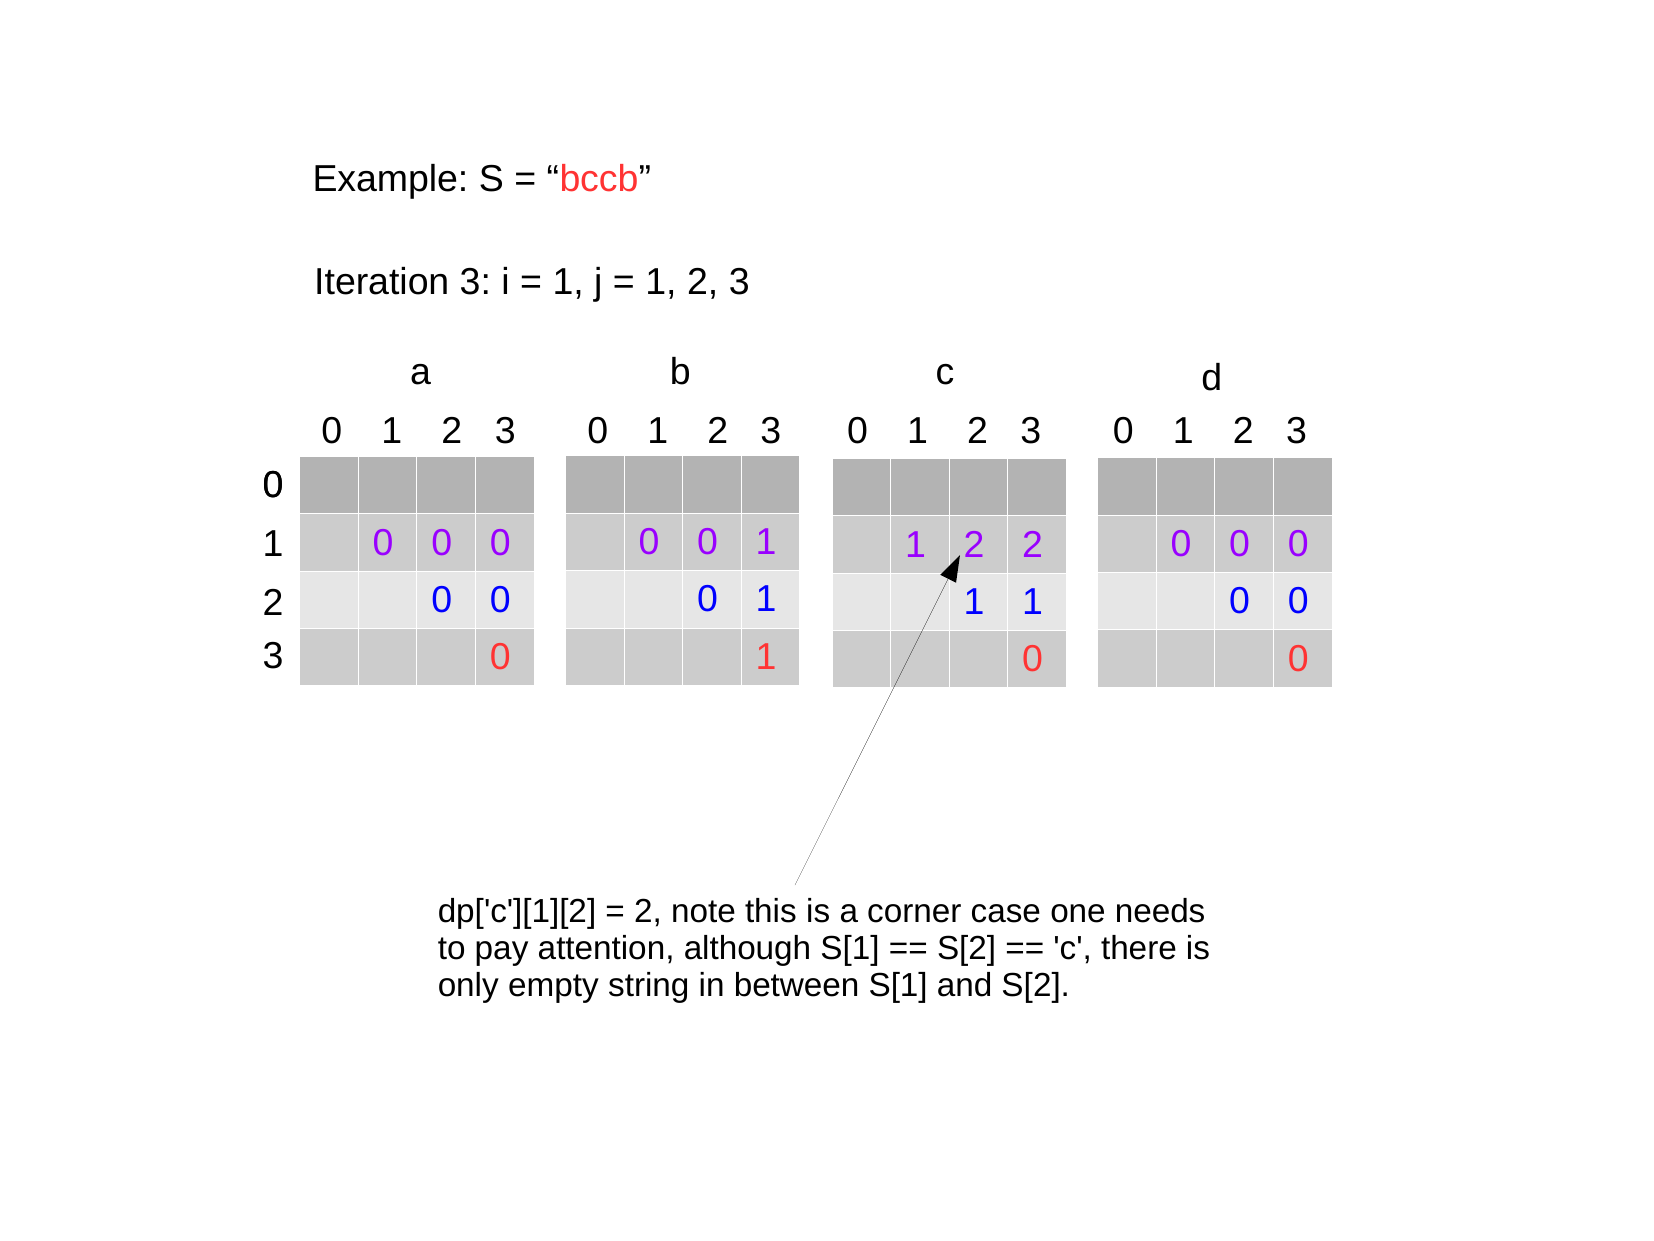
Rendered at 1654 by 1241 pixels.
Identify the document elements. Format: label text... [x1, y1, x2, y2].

text_box 1 [632, 402, 692, 460]
text_box 3 [247, 626, 308, 684]
table_cell [1157, 573, 1214, 629]
table_cell [924, 580, 949, 630]
text_box b [655, 343, 716, 401]
table_cell [950, 631, 1007, 687]
table_cell [566, 571, 624, 628]
table_cell [417, 629, 475, 685]
table_cell [300, 629, 358, 685]
table_header [1008, 460, 1066, 515]
table_cell 0 [625, 514, 682, 570]
table_cell [891, 631, 921, 687]
text_box 1 [1158, 402, 1218, 460]
table_cell [359, 629, 416, 685]
text_box 3 [1005, 402, 1066, 460]
table_cell 1 [742, 514, 799, 570]
table_cell 0 [1215, 516, 1273, 572]
text_box 2 [247, 573, 308, 626]
text_box a [395, 343, 456, 401]
table_cell [625, 571, 682, 628]
table_cell [833, 516, 890, 573]
text_box Iteration 3: i = 1, j = 1, 2, 3 [299, 253, 915, 311]
table_cell 1 [1008, 574, 1066, 630]
table_cell [833, 574, 890, 630]
table_cell [359, 572, 416, 628]
text_box 3 [1271, 402, 1332, 460]
table_cell 0 [476, 572, 534, 628]
text_box c [920, 343, 981, 401]
table_cell 0 [1274, 630, 1332, 687]
table_cell [566, 514, 624, 570]
table_cell 1 [742, 629, 799, 685]
text_box 2 [952, 402, 1005, 460]
table_cell 1 [742, 571, 799, 628]
table_cell [1157, 630, 1214, 687]
table_cell [308, 514, 358, 571]
text_box 2 [426, 402, 480, 460]
table_header [891, 460, 949, 515]
text_box Example: S = “bccb” [297, 149, 673, 207]
table_cell 0 [683, 514, 741, 570]
table_cell 0 [476, 514, 534, 571]
table_cell 0 [1215, 573, 1273, 629]
table_header [359, 460, 416, 513]
text_box 1 [366, 402, 426, 460]
table_cell 0 [1274, 516, 1332, 572]
table_header [1098, 460, 1156, 515]
table_cell [683, 629, 741, 685]
table_header [566, 456, 624, 513]
table_header [950, 460, 1007, 515]
table_header [683, 460, 741, 513]
table_cell 2 [950, 516, 1007, 573]
text_box 2 [1218, 402, 1271, 460]
text_box 0 [306, 402, 366, 460]
table_cell [1098, 516, 1156, 572]
text_box 3 [745, 402, 806, 460]
table_cell 0 [1157, 516, 1214, 572]
table_cell [625, 629, 682, 685]
table_cell [1098, 573, 1156, 629]
text_box 0 [572, 402, 632, 460]
table_header [1274, 460, 1332, 515]
table_header [1215, 460, 1273, 515]
table_header [833, 460, 890, 515]
table_cell 1 [950, 574, 1007, 630]
table_cell [1098, 630, 1156, 687]
text_box 3 [480, 402, 541, 460]
table_header [1157, 460, 1214, 515]
table_cell [891, 574, 947, 630]
text_box 2 [692, 402, 745, 460]
text_box 0 [832, 402, 892, 460]
text_box d [1186, 349, 1247, 402]
table_header [476, 460, 534, 513]
text_box 1 [247, 514, 308, 572]
table_header [742, 460, 799, 513]
table_header [417, 460, 475, 513]
text_box 0 [247, 455, 308, 513]
table_cell 0 [417, 514, 475, 571]
table_cell 0 [476, 629, 534, 685]
table_cell 2 [1008, 516, 1066, 573]
text_box 0 [1098, 402, 1158, 460]
table_cell 0 [683, 571, 741, 628]
table_cell [895, 631, 949, 687]
table_cell [833, 631, 890, 687]
text_box dp['c'][1][2] = 2, note this is a corner case one needs to pay attention, although S[1] == S[2] == 'c', there is only empty string in between S[1] and S[2]. [423, 885, 1246, 1012]
table_cell 0 [1008, 631, 1066, 687]
table_cell [1215, 630, 1273, 687]
text_box 1 [892, 402, 952, 460]
table_cell [300, 572, 358, 628]
table_header [625, 460, 682, 513]
table_cell 0 [1274, 573, 1332, 629]
table_cell 0 [359, 514, 416, 571]
table_cell 1 [891, 516, 949, 573]
table_cell [566, 629, 624, 685]
table_cell 0 [417, 572, 475, 628]
table_header [308, 460, 358, 513]
